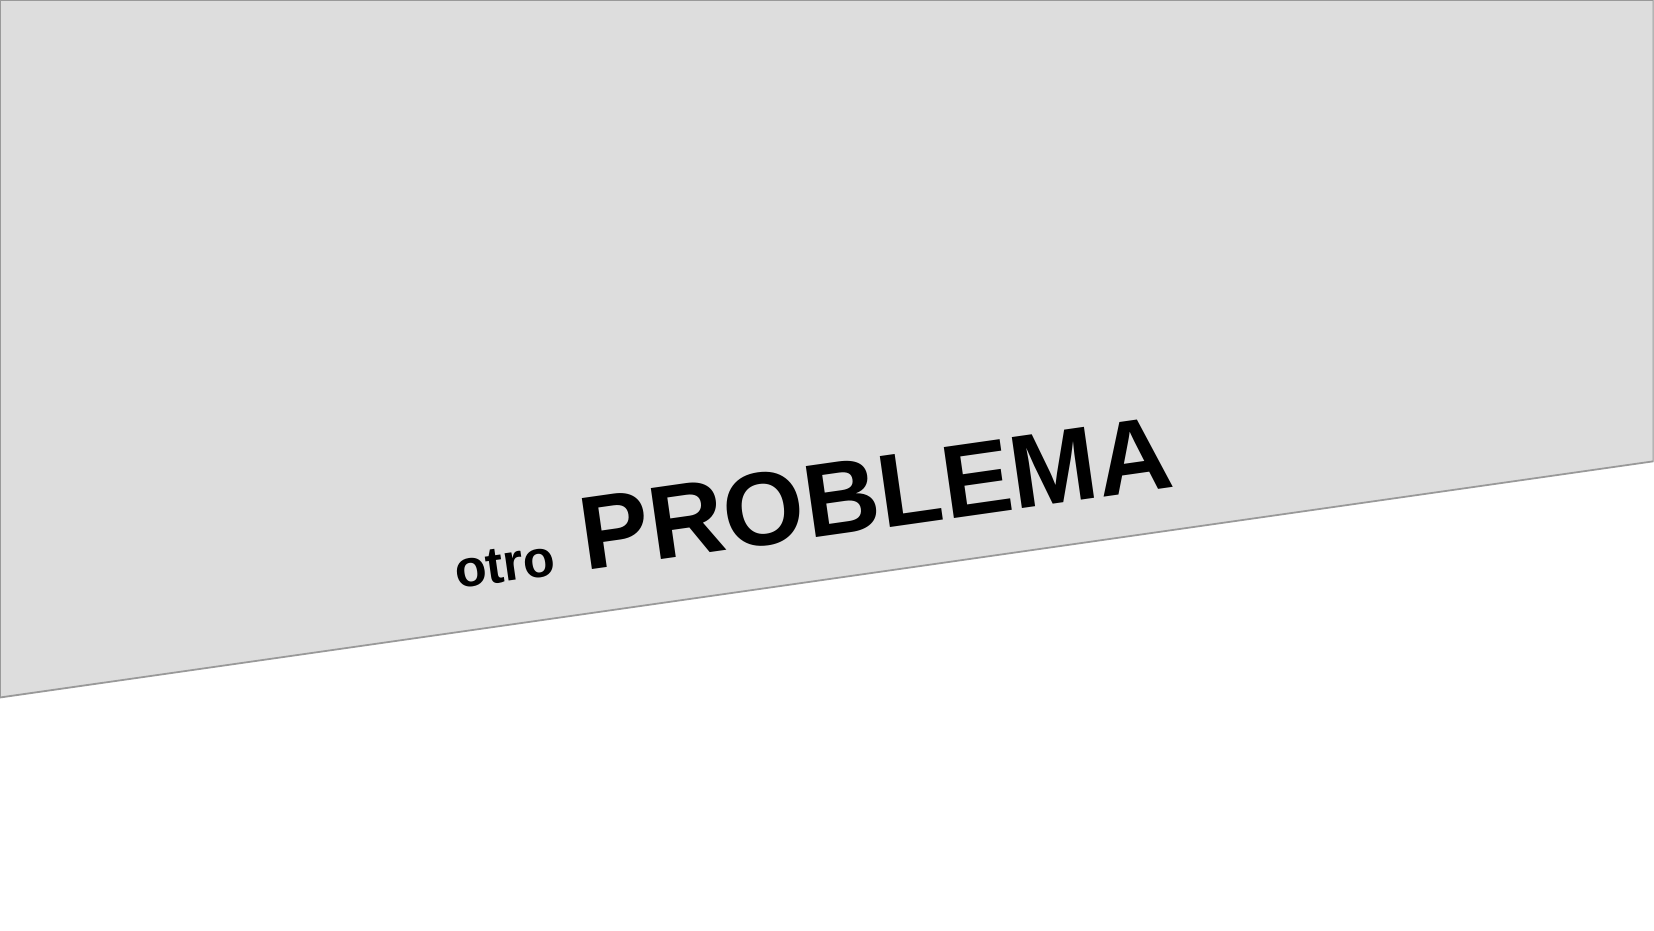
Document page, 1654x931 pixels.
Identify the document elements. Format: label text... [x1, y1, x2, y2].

title otro PROBLEMA [62, 267, 1562, 737]
